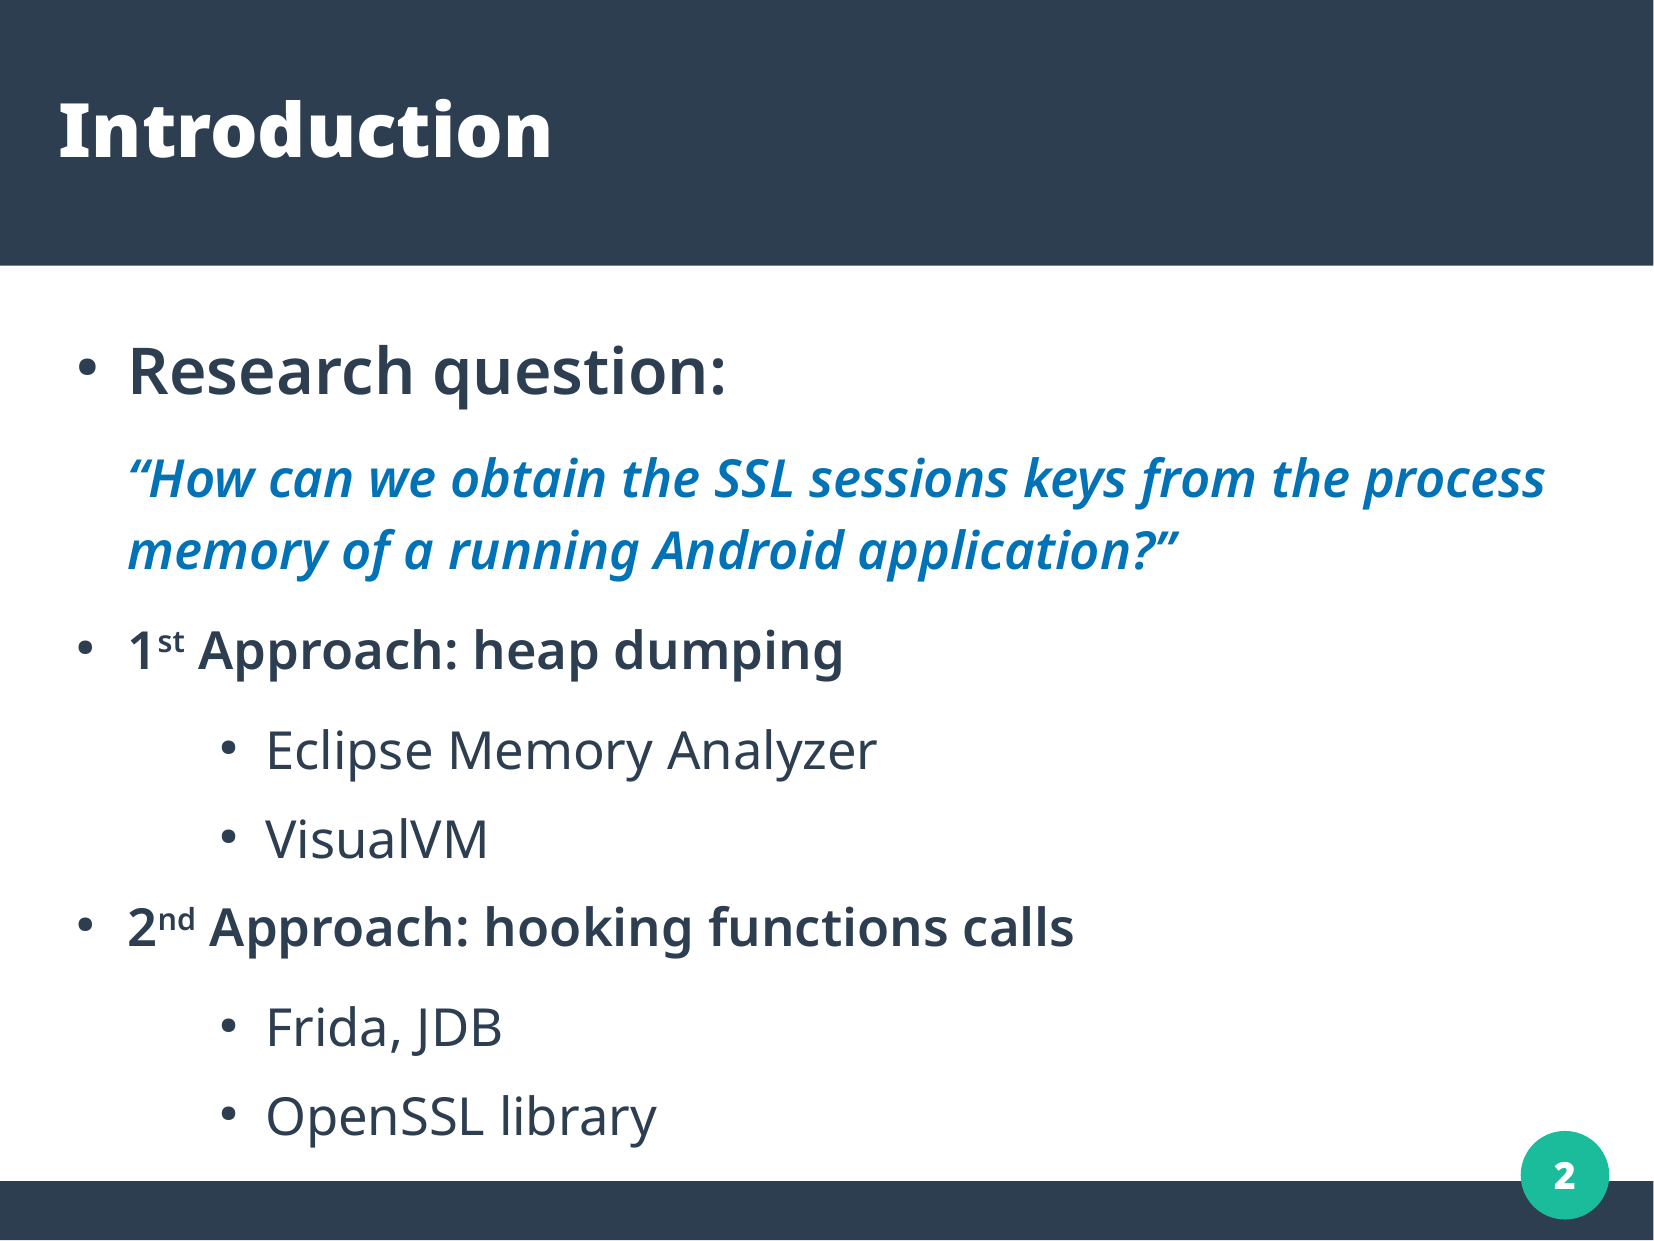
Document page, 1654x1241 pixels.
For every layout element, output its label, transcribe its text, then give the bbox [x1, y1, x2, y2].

title Introduction [59, 49, 1595, 207]
list Research question: “How can we obtain the SSL sessions keys from the process memory of a running Android application?” 1st Approach: heap dumping Eclipse Memory Analyzer VisualVM 2nd Approach: hooking functions calls Frida, JDB OpenSSL library [59, 324, 1595, 1152]
